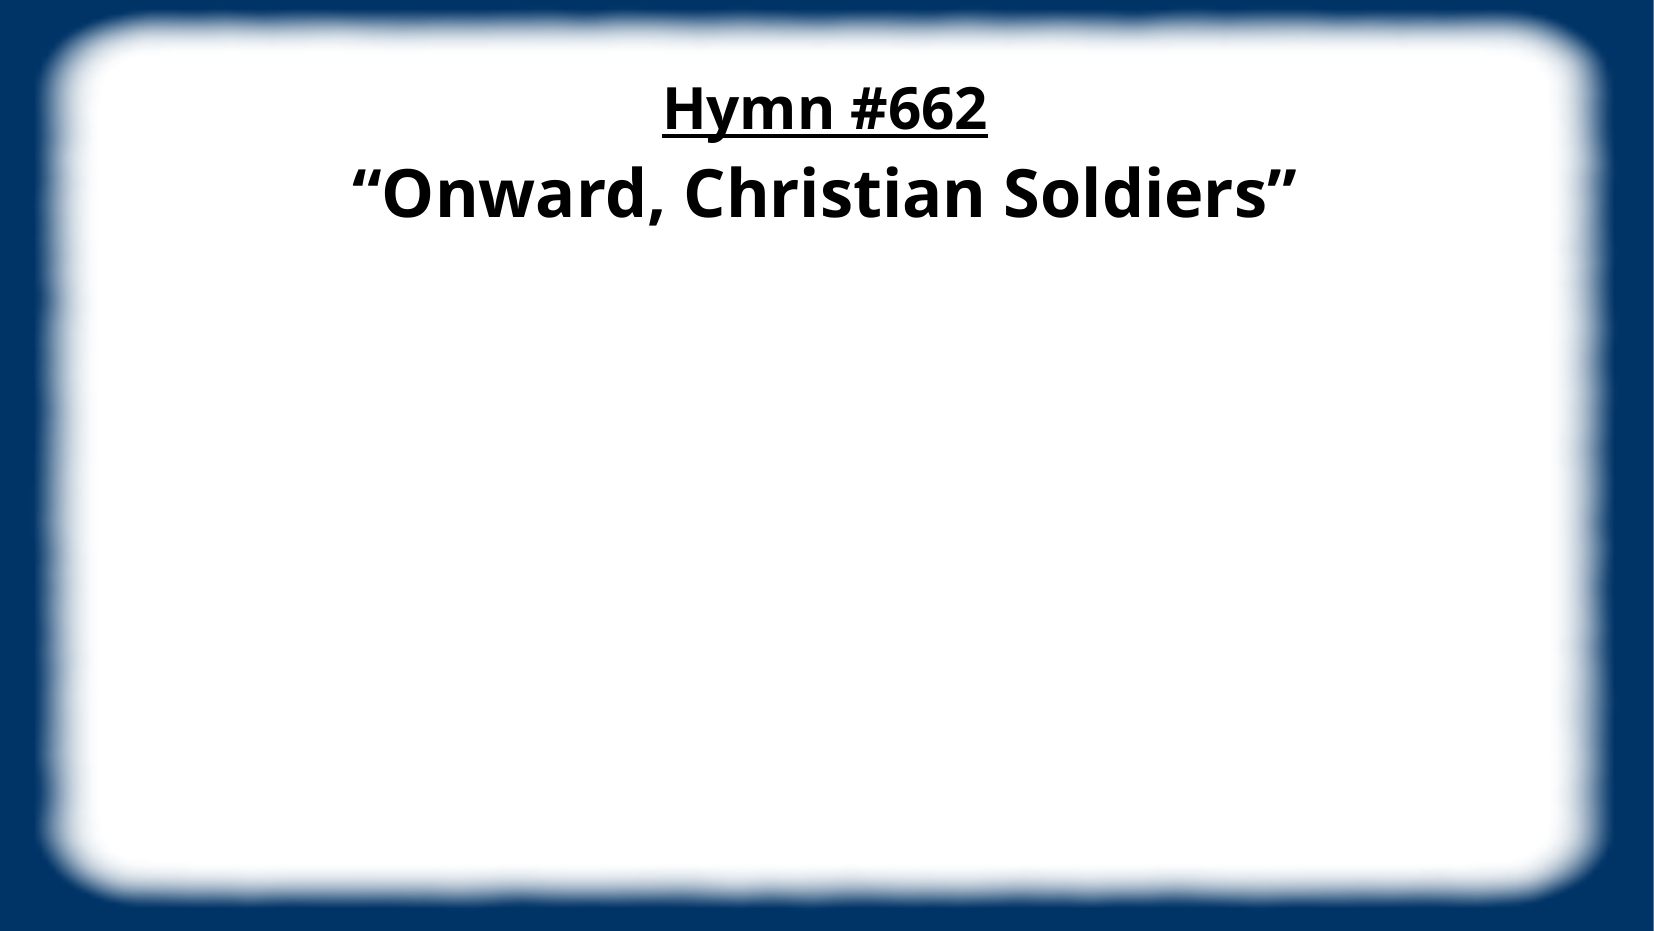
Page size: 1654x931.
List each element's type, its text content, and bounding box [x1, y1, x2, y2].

picture [0, 0, 1654, 931]
text_box Hymn #662 “Onward, Christian Soldiers” [105, 60, 1546, 241]
